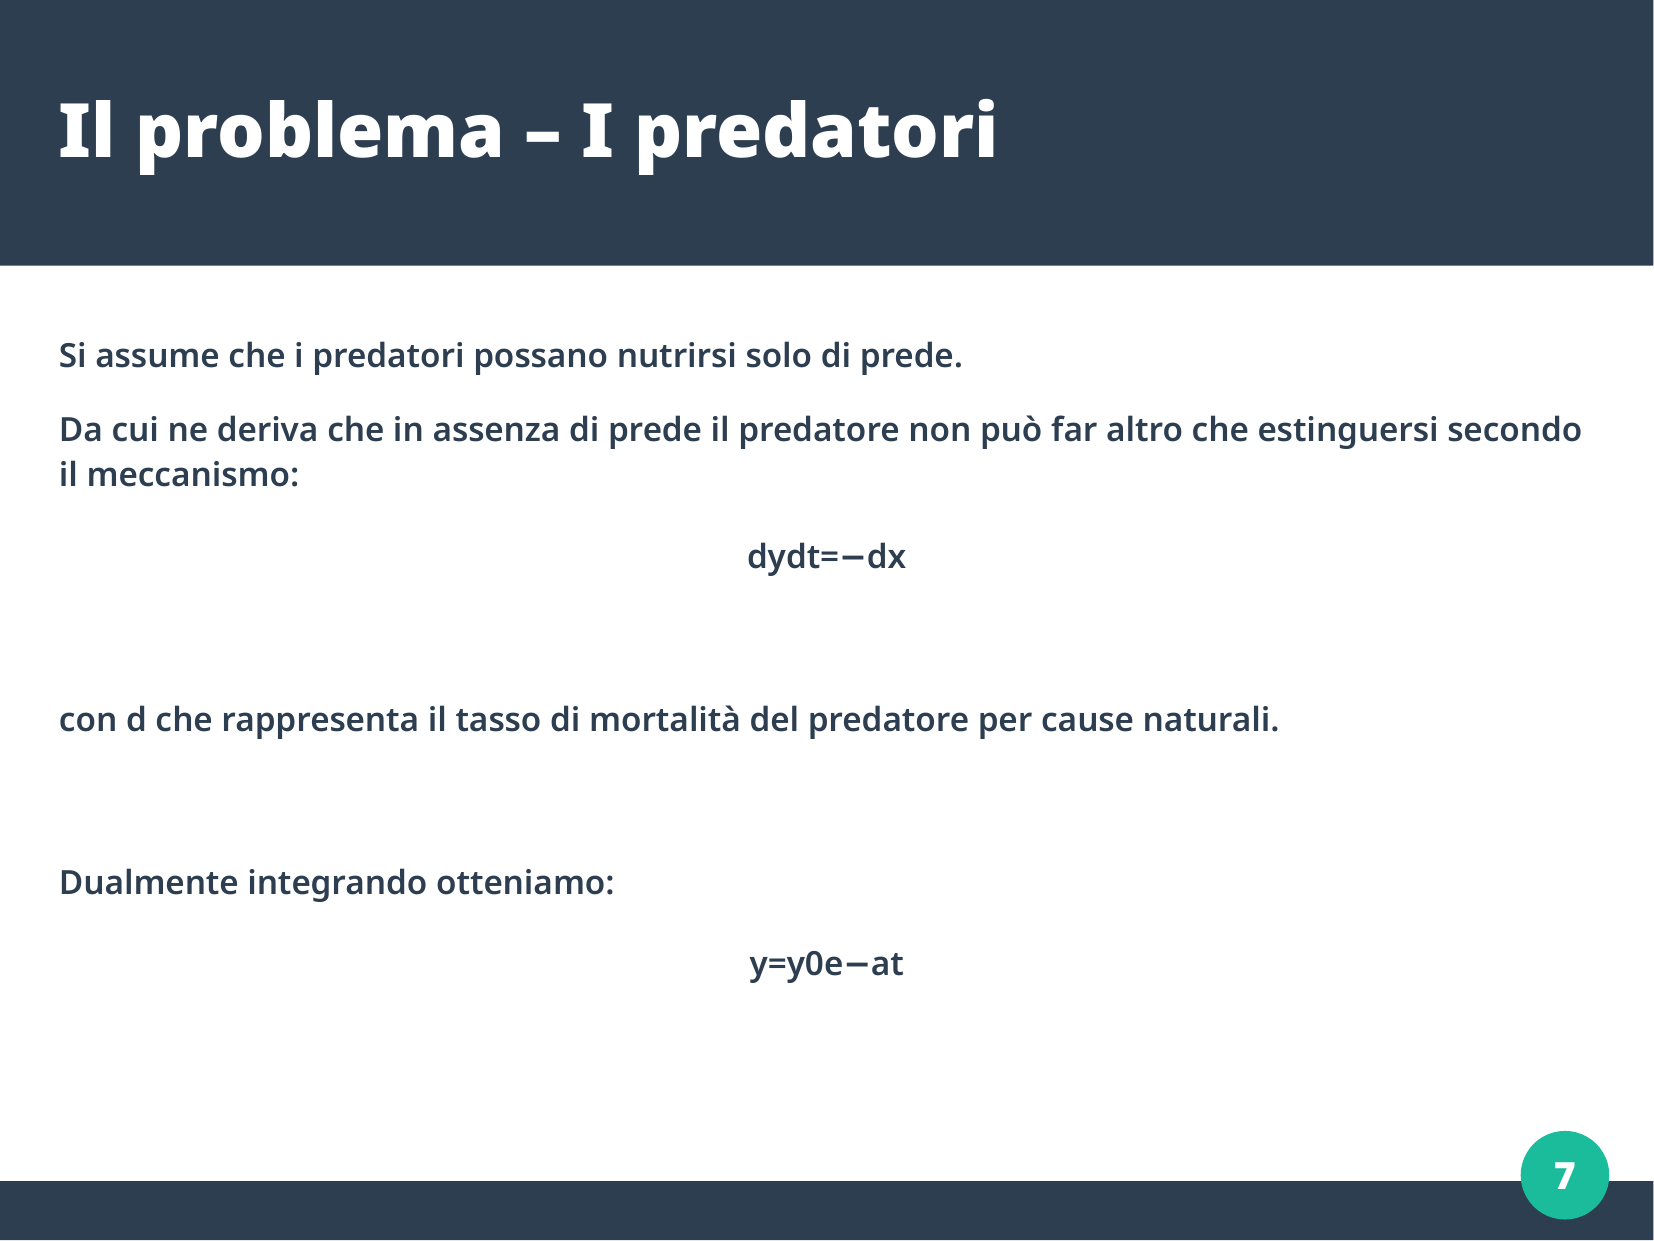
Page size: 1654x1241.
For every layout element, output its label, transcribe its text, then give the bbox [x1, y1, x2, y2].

title Il problema – I predatori [59, 49, 1595, 207]
list Si assume che i predatori possano nutrirsi solo di prede. Da cui ne deriva che in assenza di prede il predatore non può far altro che estinguersi secondo il meccanismo: dydt=−dx con d che rappresenta il tasso di mortalità del predatore per cause naturali. Dualmente integrando otteniamo: y=y0e−at [59, 324, 1595, 1152]
